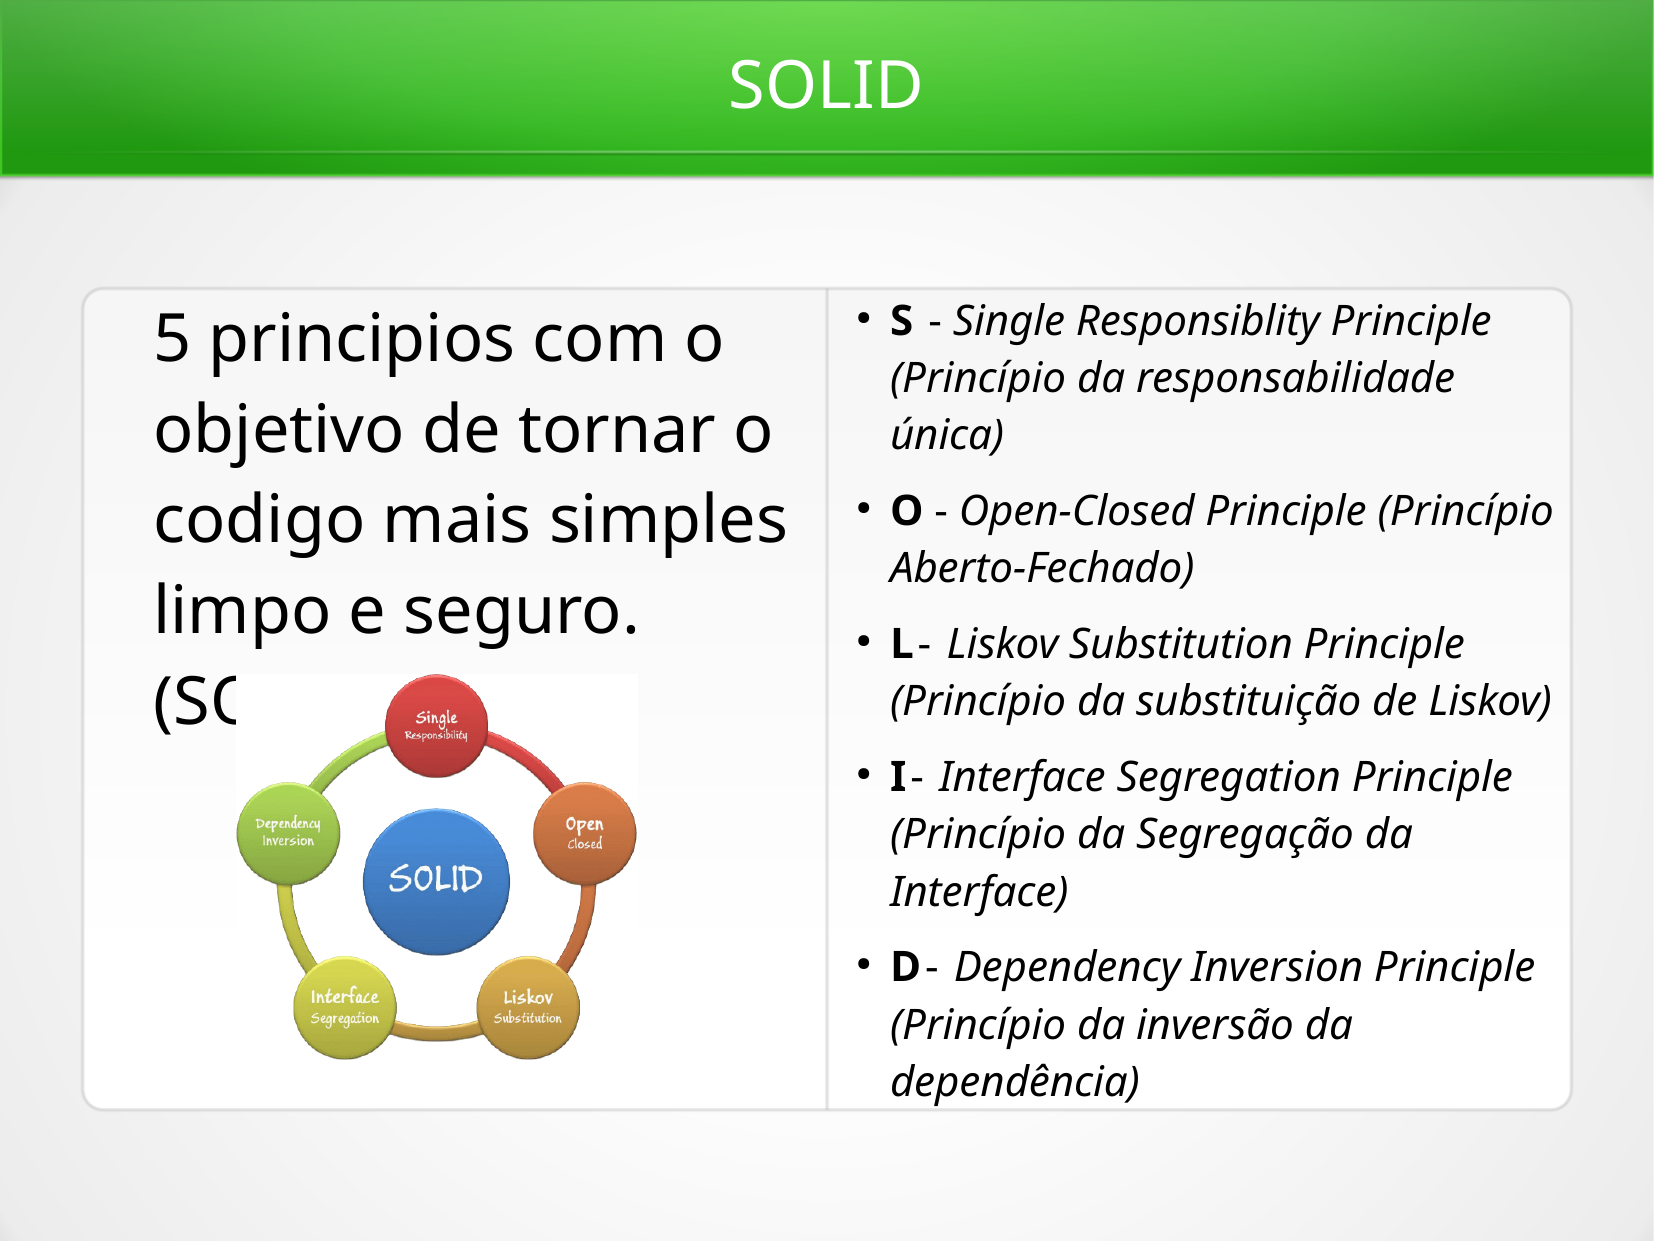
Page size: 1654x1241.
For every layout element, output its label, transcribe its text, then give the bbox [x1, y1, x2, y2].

list 5 principios com o objetivo de tornar o codigo mais simples limpo e seguro.(SOLIDO) [82, 290, 809, 1111]
picture [0, 0, 1654, 1241]
list S - Single Responsiblity Principle (Princípio da responsabilidade única) O - Open-Closed Principle (Princípio Aberto-Fechado) L - Liskov Substitution Principle (Princípio da substituição de Liskov) I - Interface Segregation Principle (Princípio da Segregação da Interface) D - Dependency Inversion Principle (Princípio da inversão da dependência) [845, 290, 1572, 1111]
title SOLID [82, 11, 1571, 154]
